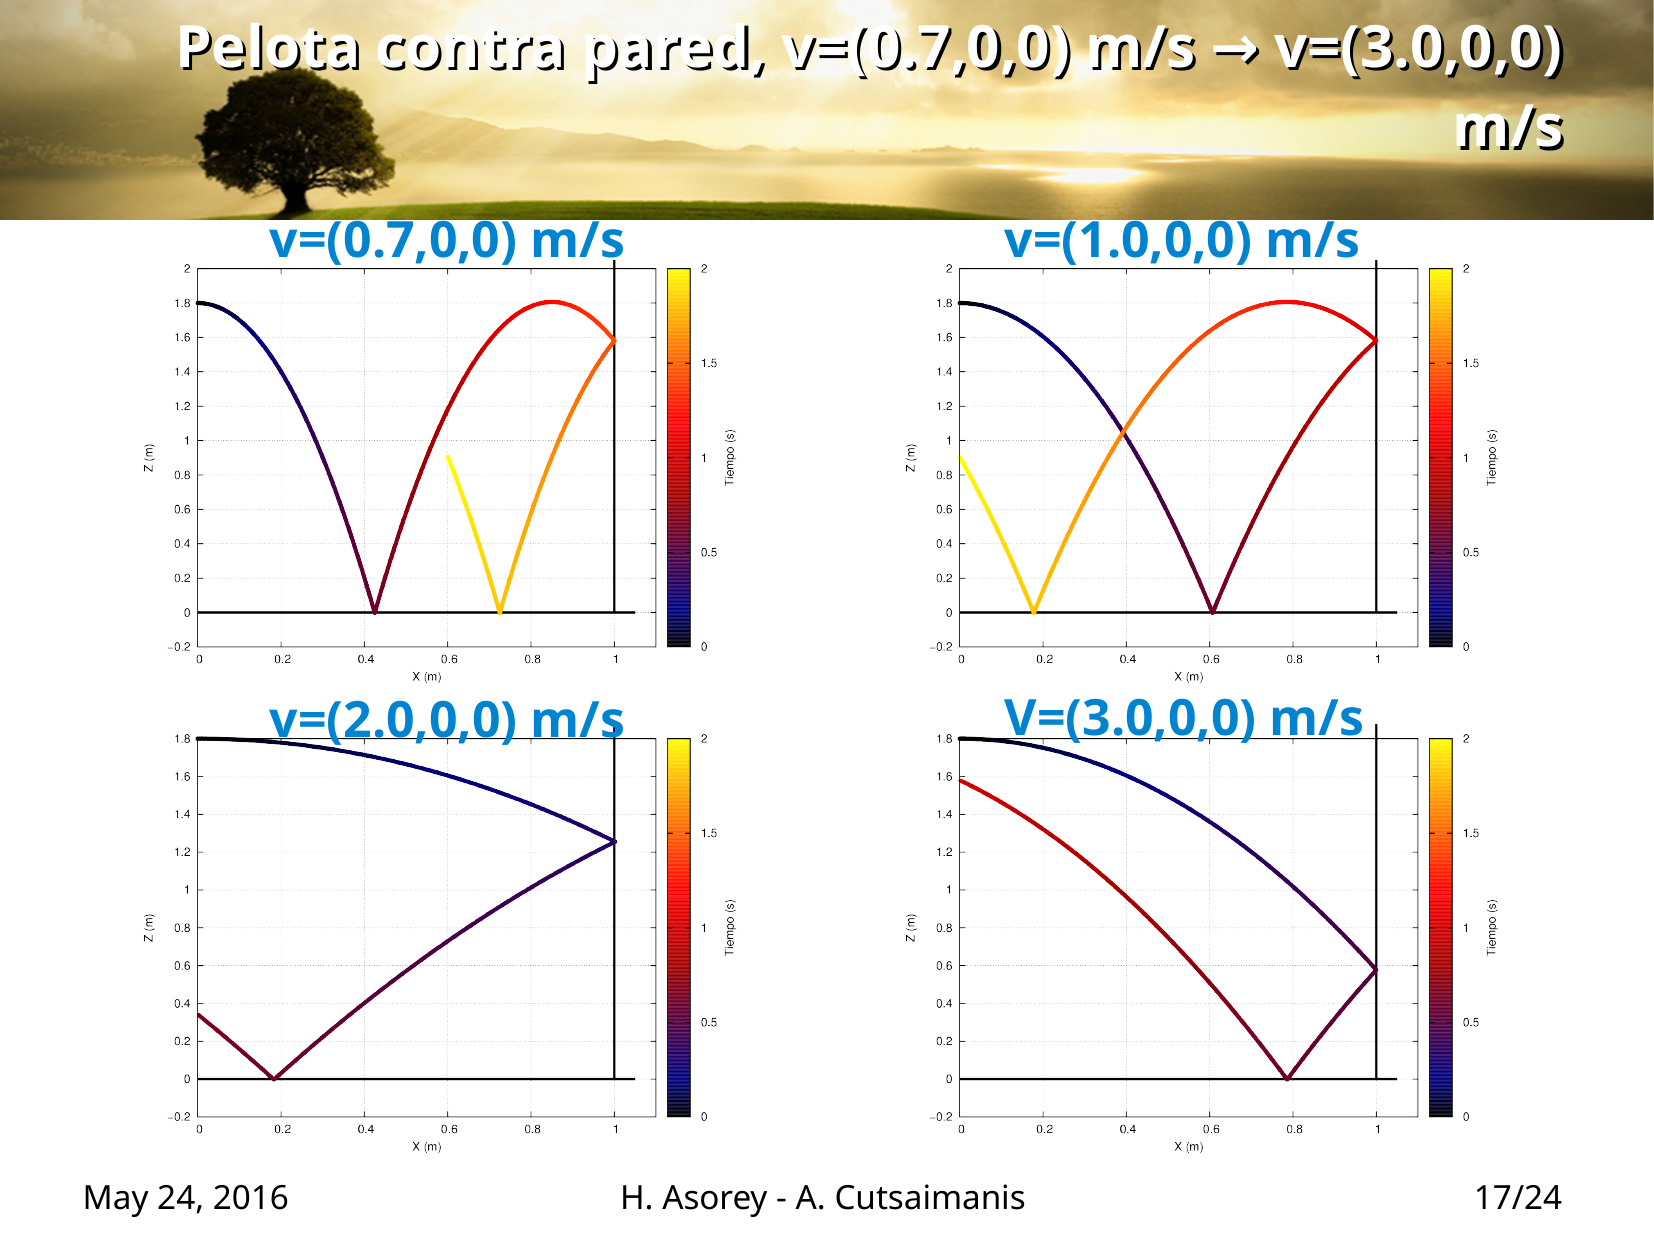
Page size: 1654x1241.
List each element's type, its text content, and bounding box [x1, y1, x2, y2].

picture [139, 254, 753, 685]
text_box V=(3.0,0,0) m/s [990, 675, 1460, 749]
picture [0, 0, 1654, 220]
picture [139, 724, 753, 1155]
text_box v=(2.0,0,0) m/s [255, 676, 719, 751]
title Pelota contra pared, v=(0.7,0,0) m/s → v=(3.0,0,0) m/s [75, 19, 1564, 150]
text_box v=(1.0,0,0) m/s [990, 197, 1454, 271]
picture [901, 254, 1515, 685]
picture [901, 724, 1515, 1155]
text_box v=(0.7,0,0) m/s [255, 196, 719, 271]
